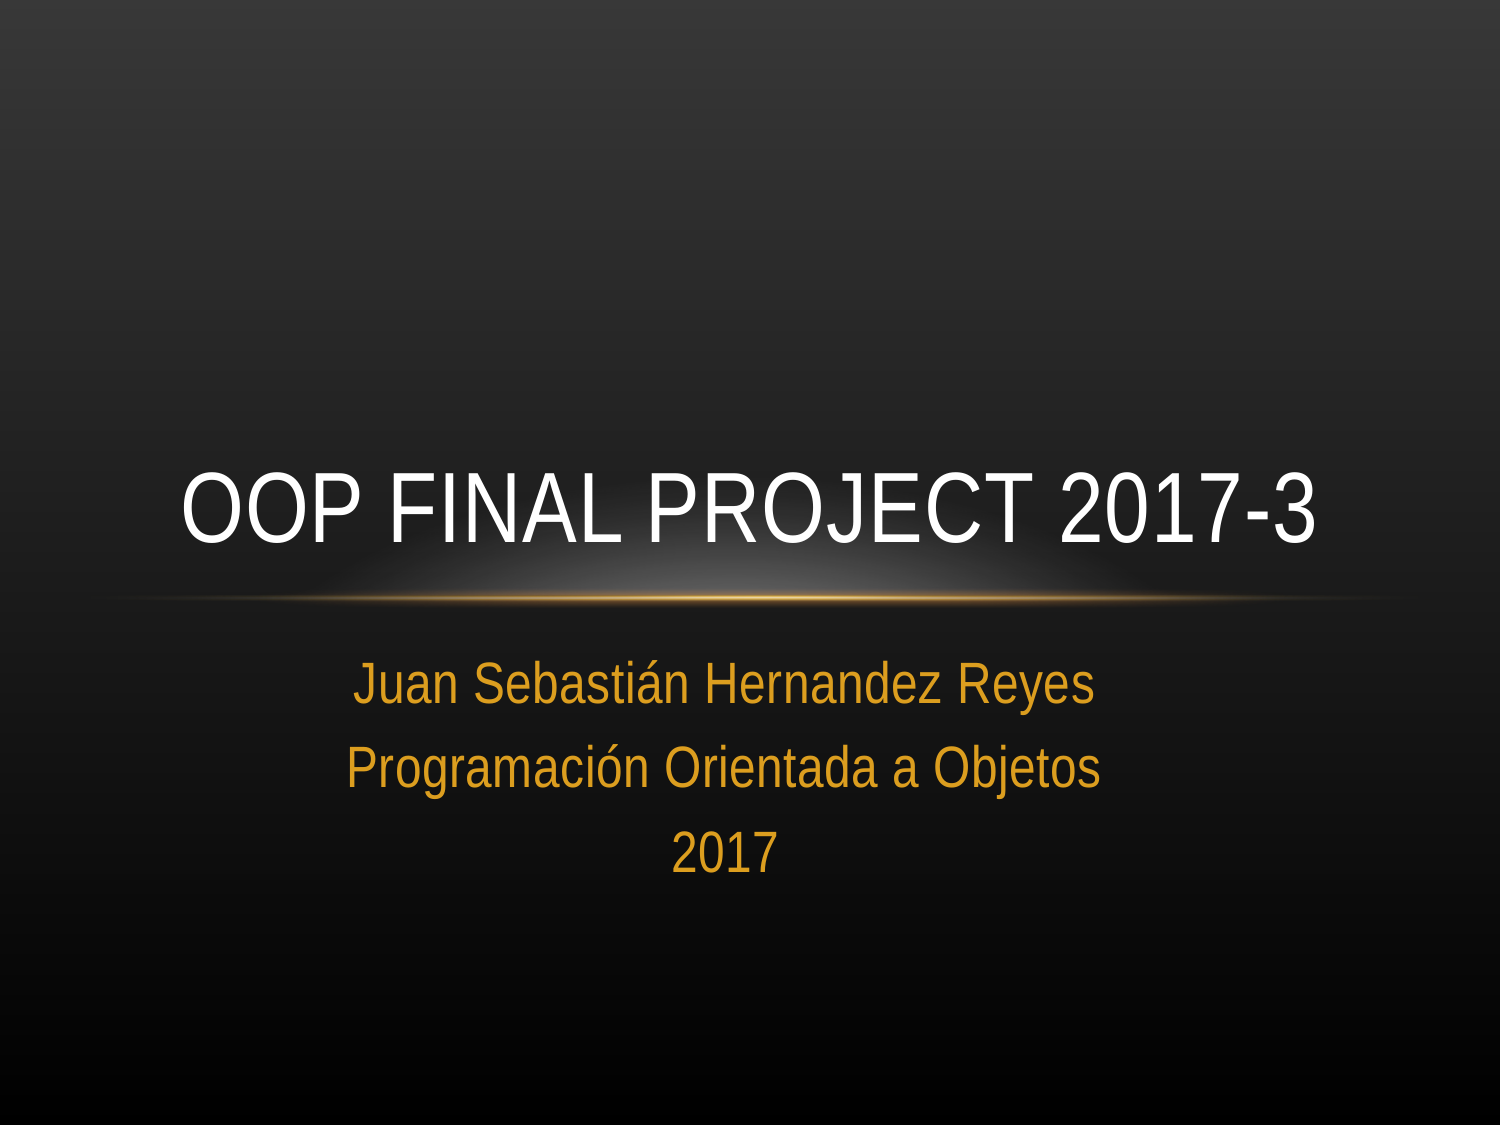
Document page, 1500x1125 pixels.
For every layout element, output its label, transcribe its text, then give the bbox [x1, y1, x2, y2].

subtitle Juan Sebastián Hernandez Reyes Programación Orientada a Objetos 2017 [200, 637, 1251, 925]
title OOP FINAL PROJECT 2017-3 [112, 329, 1388, 571]
